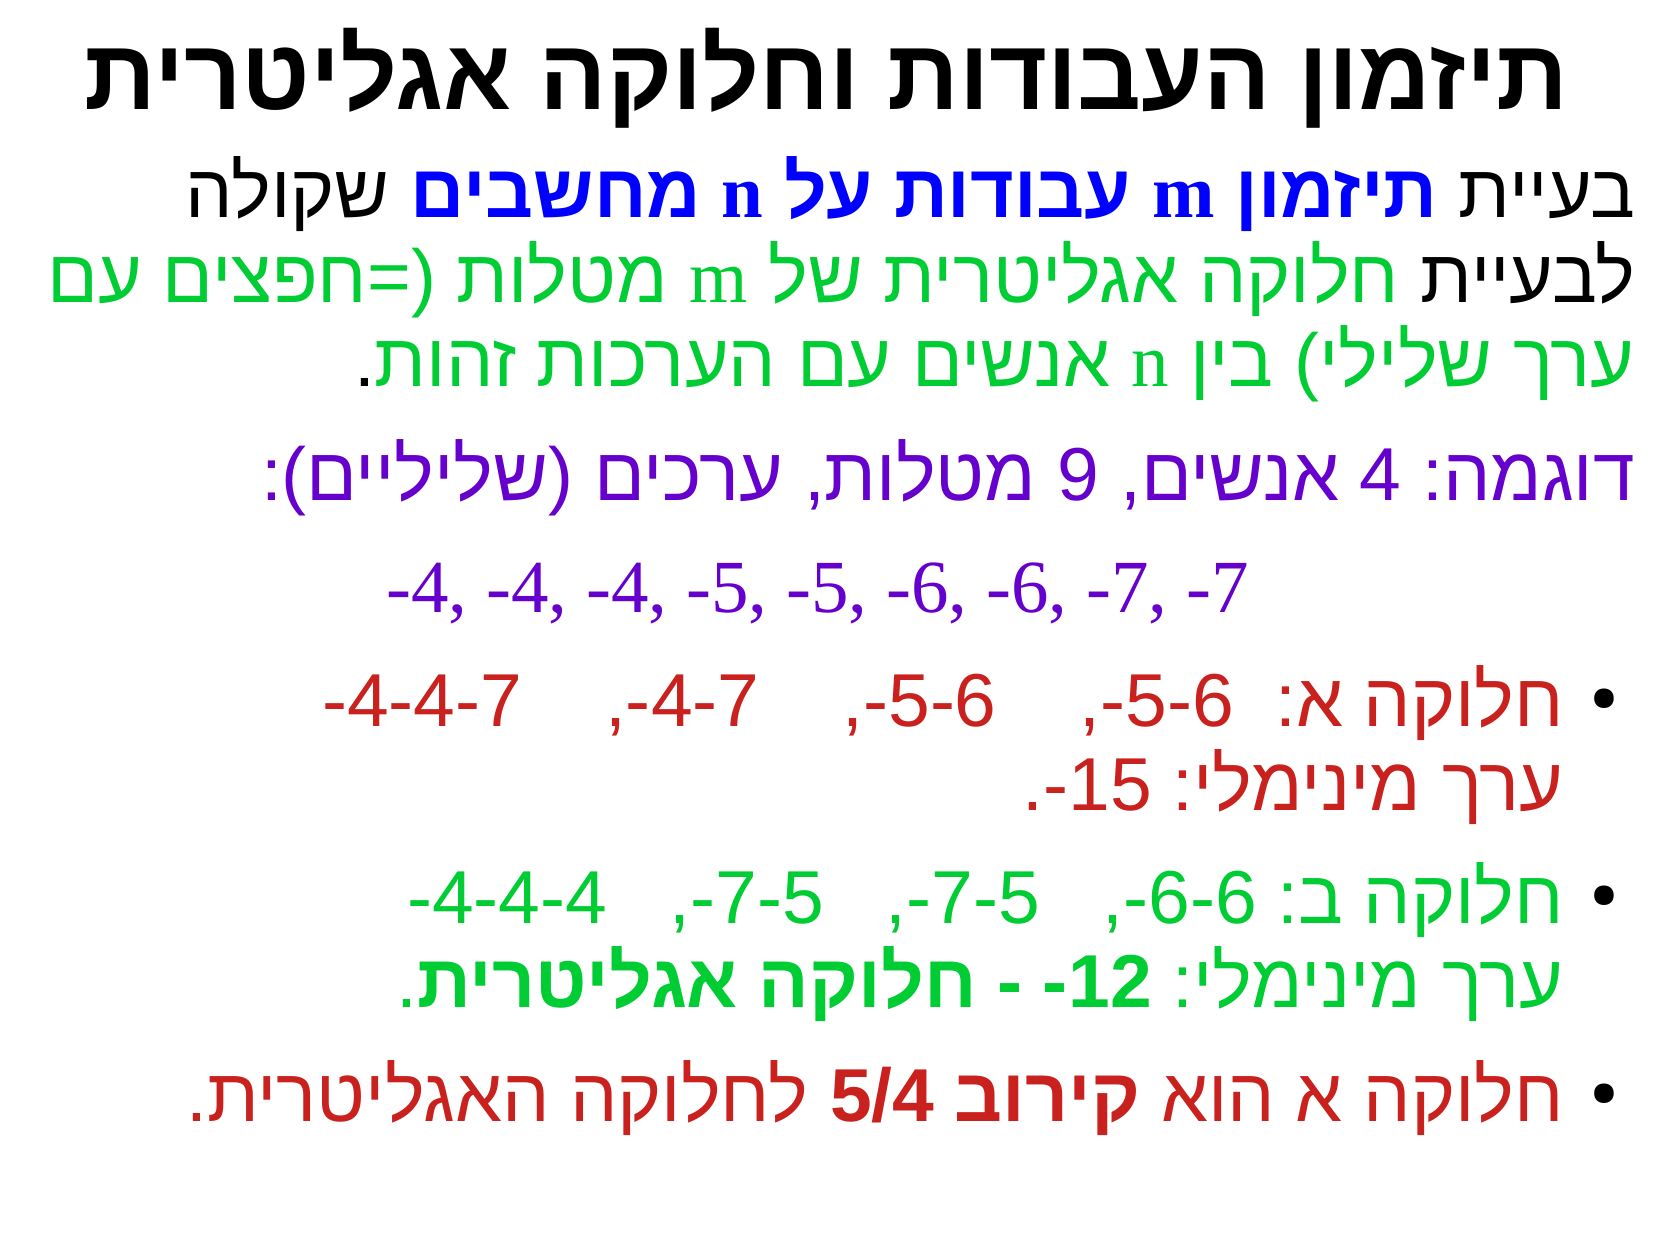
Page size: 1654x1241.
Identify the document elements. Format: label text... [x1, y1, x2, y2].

list בעיית תיזמון m עבודות על n מחשבים שקולה לבעיית חלוקה אגליטרית של m מטלות (=חפצים עם ערך שלילי) בין n אנשים עם הערכות זהות. דוגמה: 4 אנשים, 9 מטלות, ערכים (שליליים): -4, -4, -4, -5, -5, -6, -6, -7, -7 חלוקה א: 5-6-, 5-6-, 4-7-, 4-4-7- ערך מינימלי: 15-. חלוקה ב: 6-6-, 7-5-, 7-5-, 4-4-4- ערך מינימלי: 12- - חלוקה אגליטרית. חלוקה א הוא קירוב 5/4 לחלוקה האגליטרית. [0, 150, 1636, 1216]
title תיזמון העבודות וחלוקה אגליטרית [0, 0, 1654, 151]
